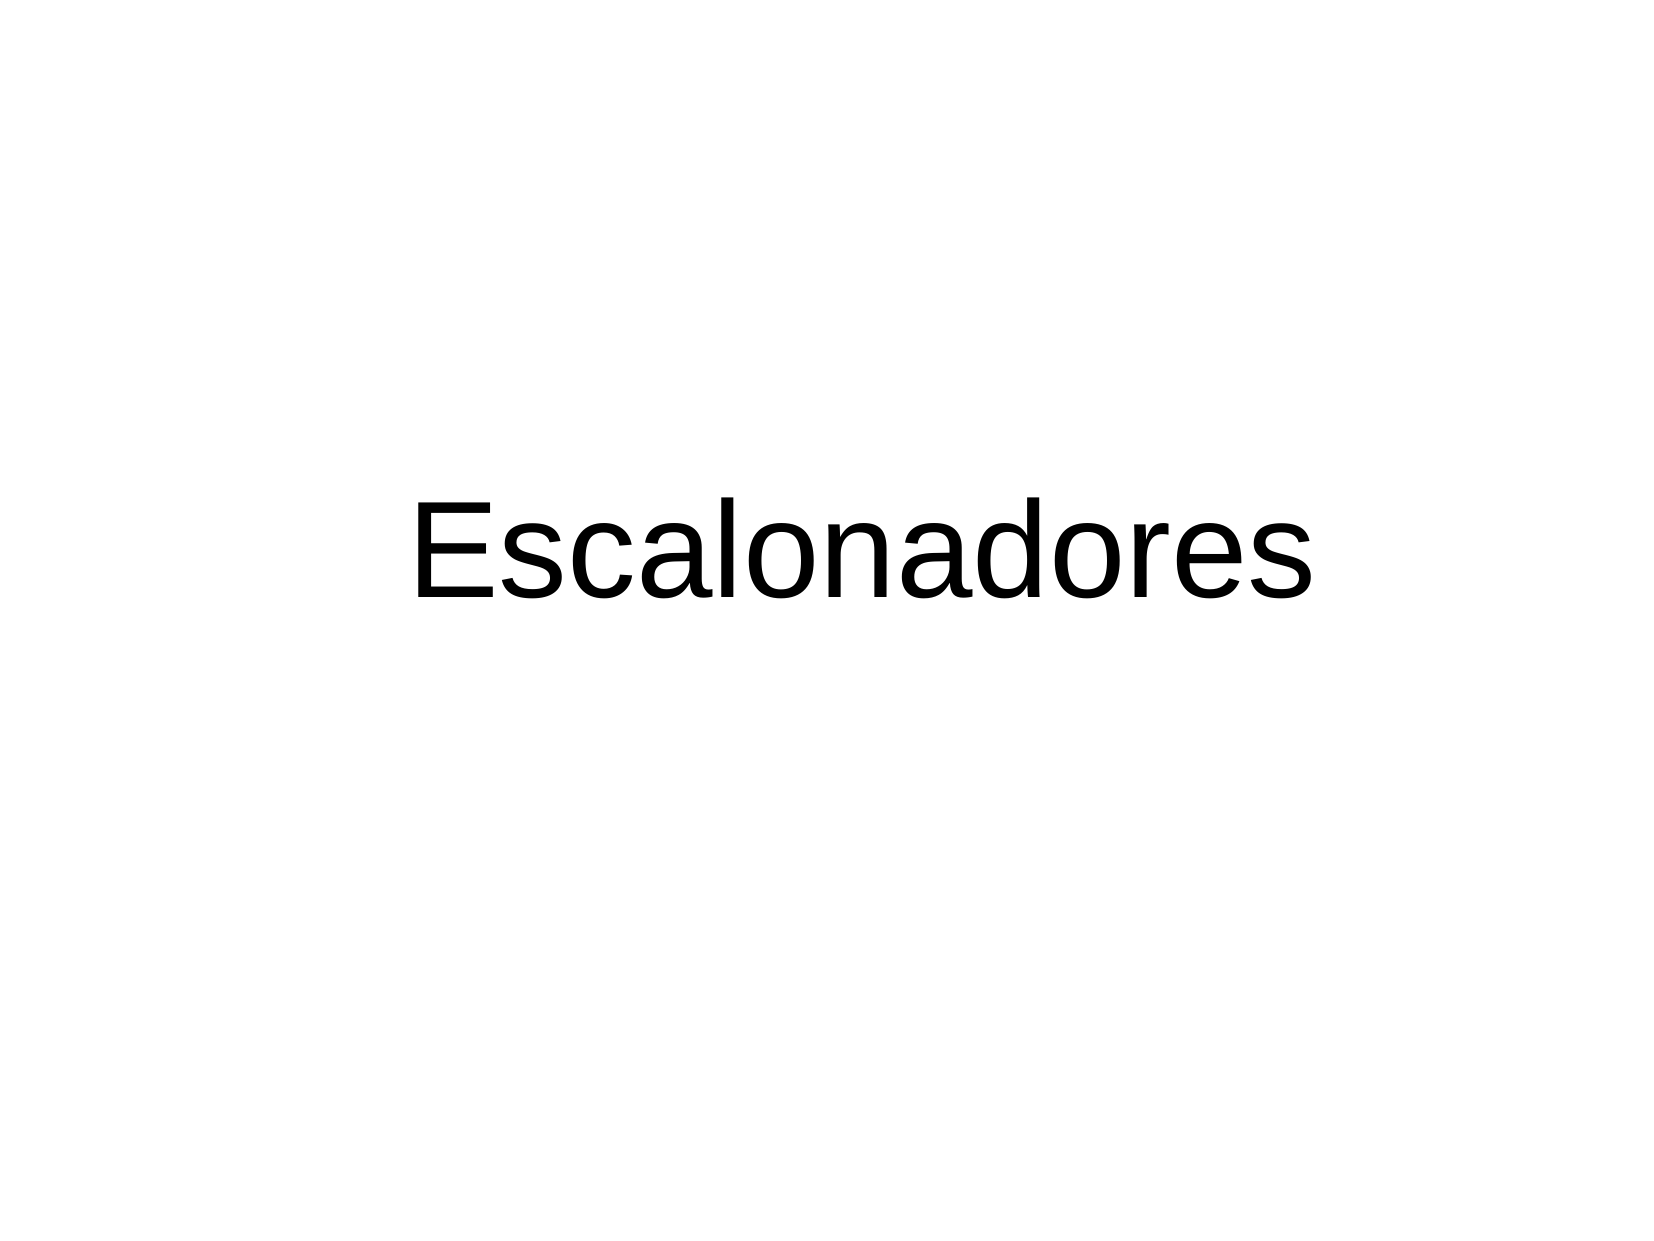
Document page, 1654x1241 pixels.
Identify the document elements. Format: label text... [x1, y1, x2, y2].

list Escalonadores [82, 290, 1571, 1010]
